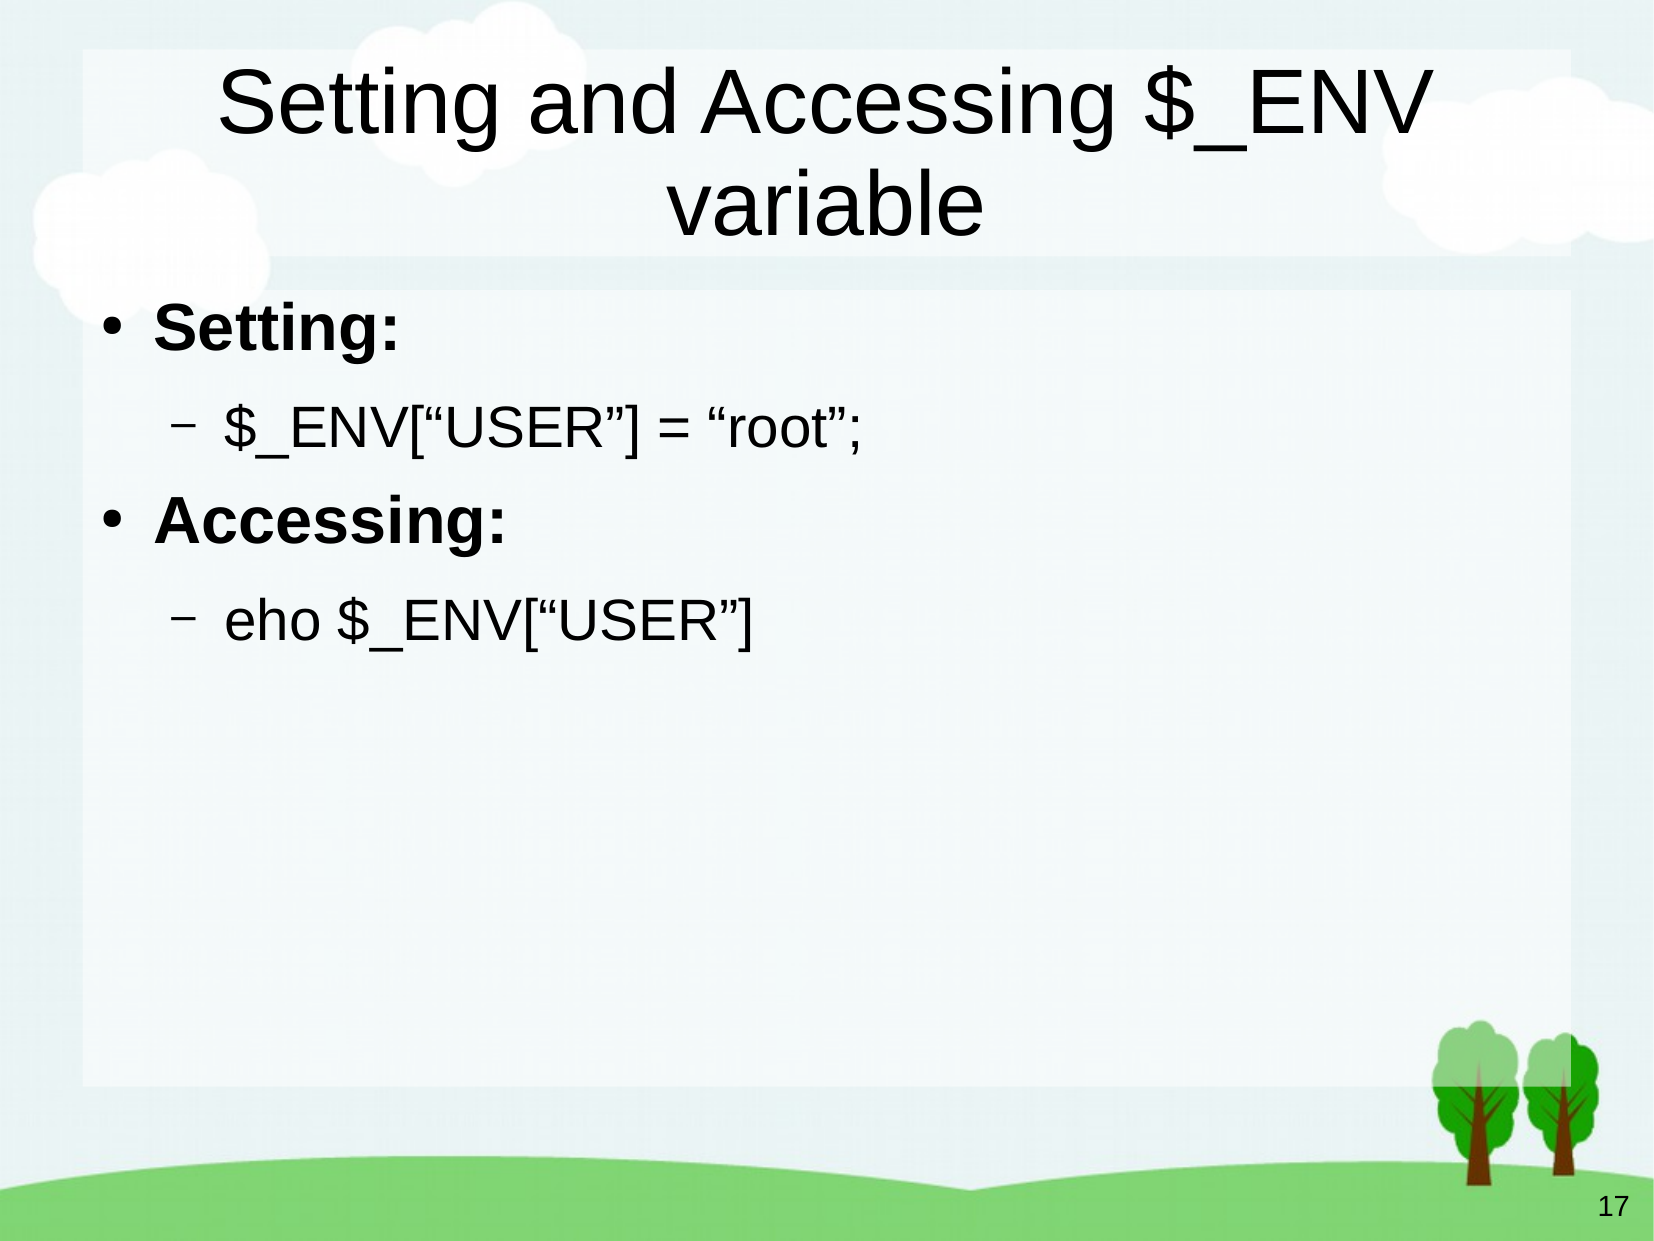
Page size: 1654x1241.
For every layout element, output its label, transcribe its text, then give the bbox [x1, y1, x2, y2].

list Setting: $_ENV[“USER”] = “root”; Accessing: eho $_ENV[“USER”] [82, 290, 1571, 1087]
picture [0, 0, 1654, 1241]
title Setting and Accessing $_ENV variable [82, 49, 1571, 257]
